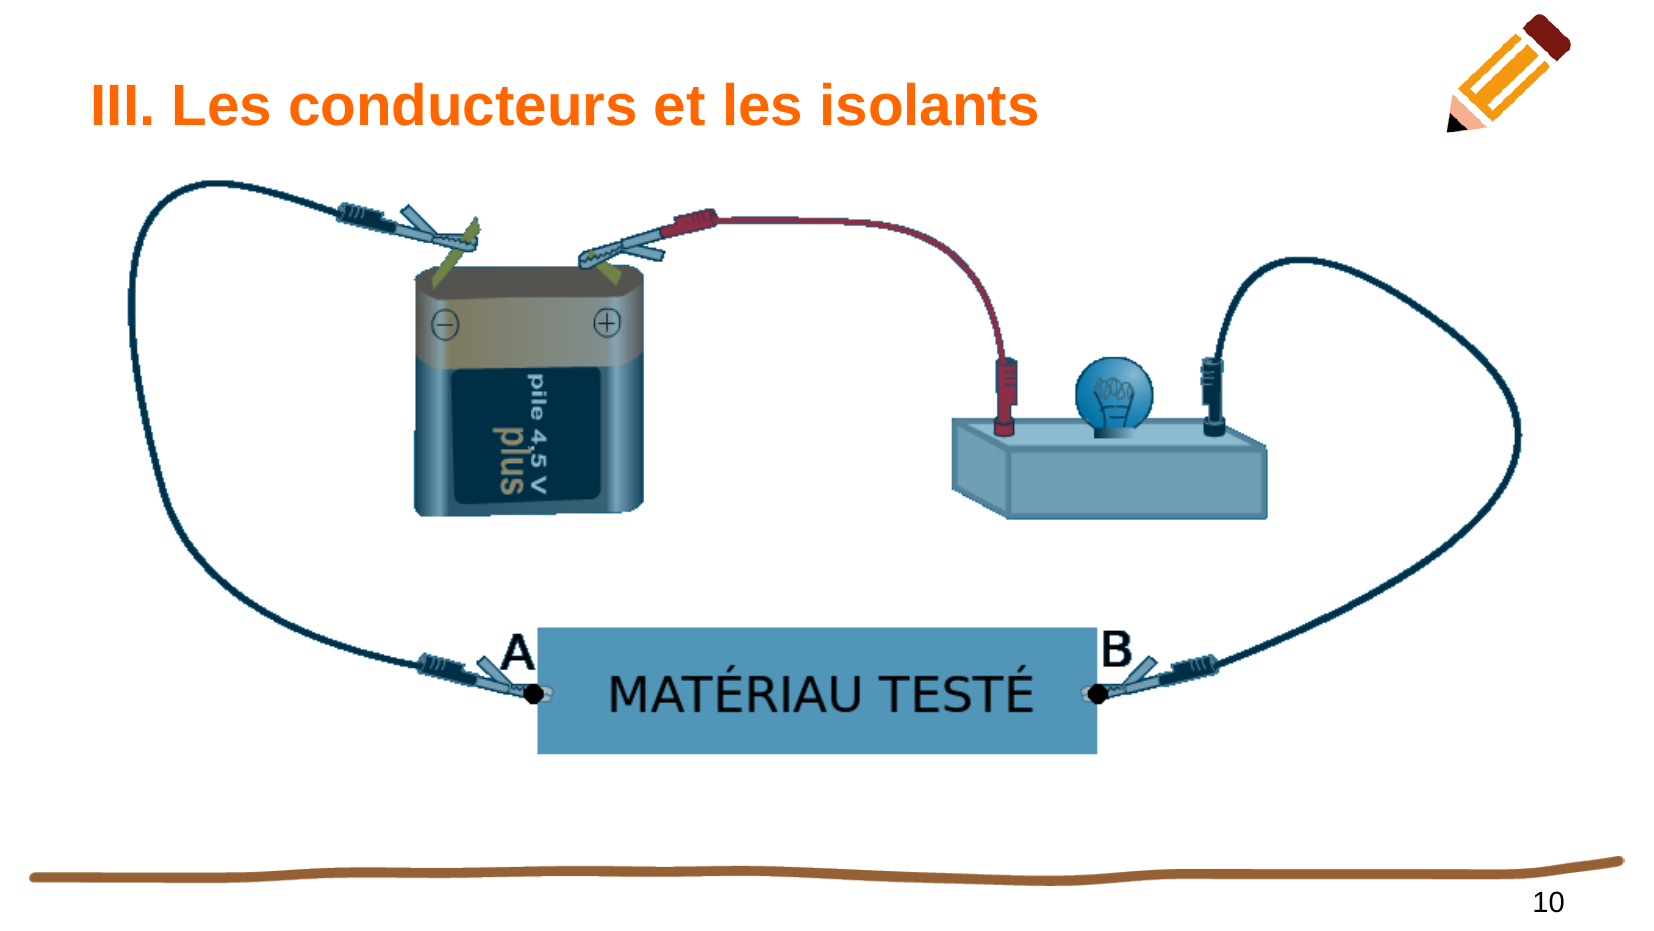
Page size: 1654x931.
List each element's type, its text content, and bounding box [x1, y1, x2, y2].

title III. Les conducteurs et les isolants [19, 39, 1408, 170]
picture [114, 165, 1540, 767]
picture [29, 856, 1625, 886]
picture [1446, 14, 1571, 133]
